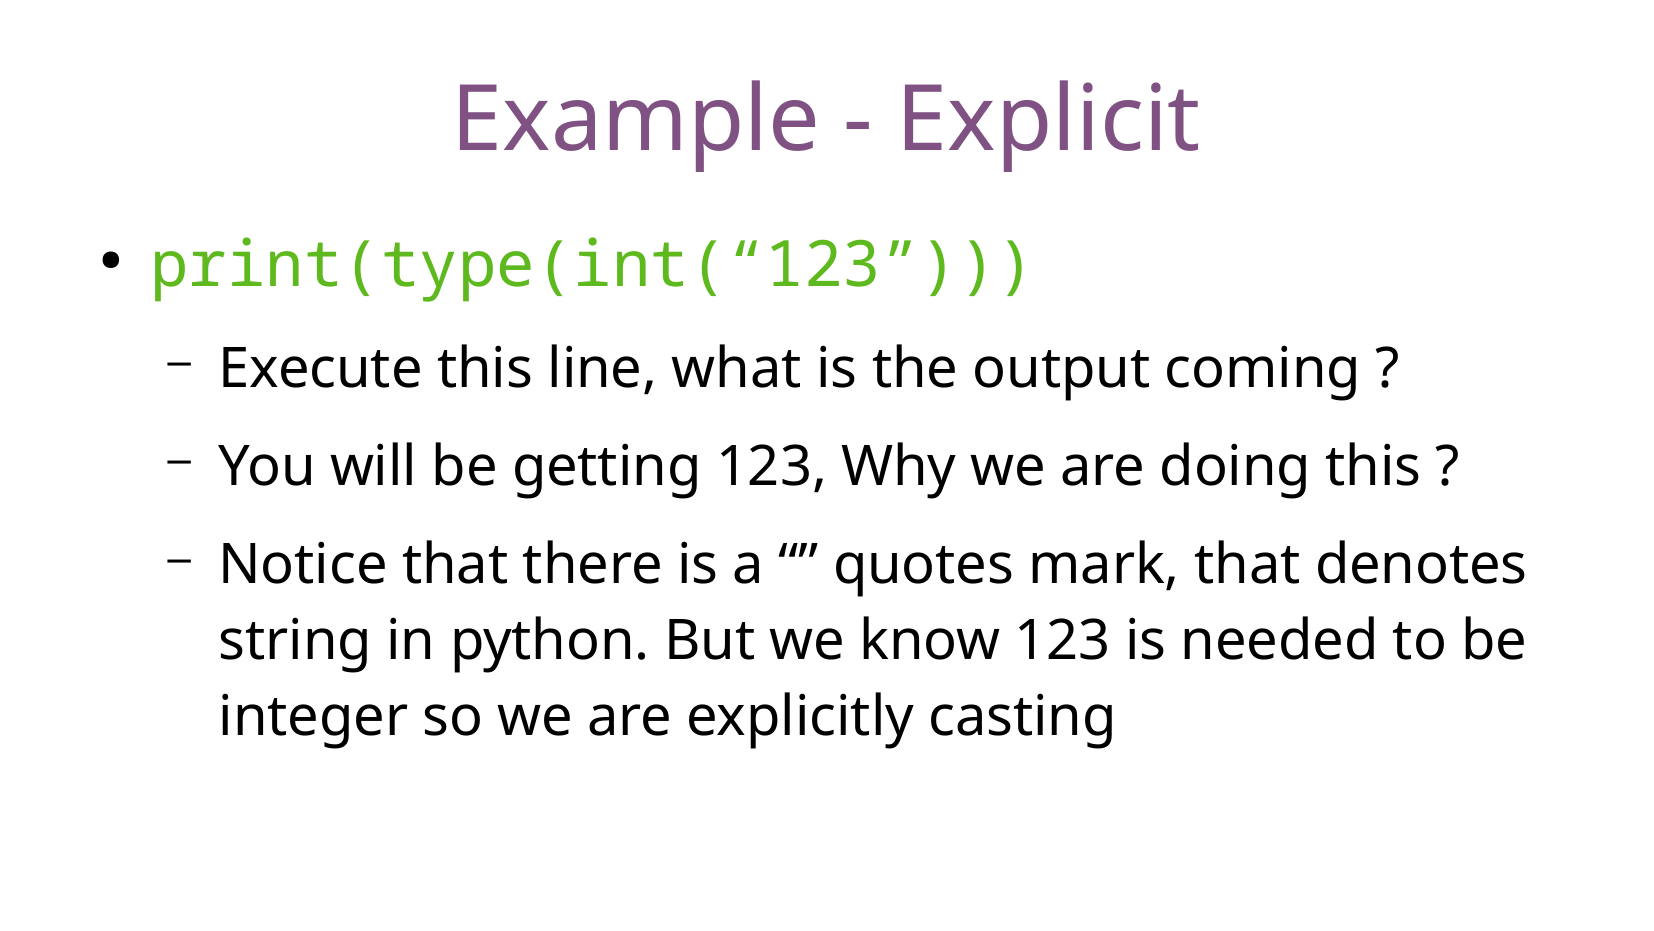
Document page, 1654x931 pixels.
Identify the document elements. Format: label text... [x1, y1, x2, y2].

list print(type(int(“123”))) Execute this line, what is the output coming ? You will be getting 123, Why we are doing this ? Notice that there is a “” quotes mark, that denotes string in python. But we know 123 is needed to be integer so we are explicitly casting [82, 217, 1571, 758]
title Example - Explicit [82, 37, 1571, 193]
